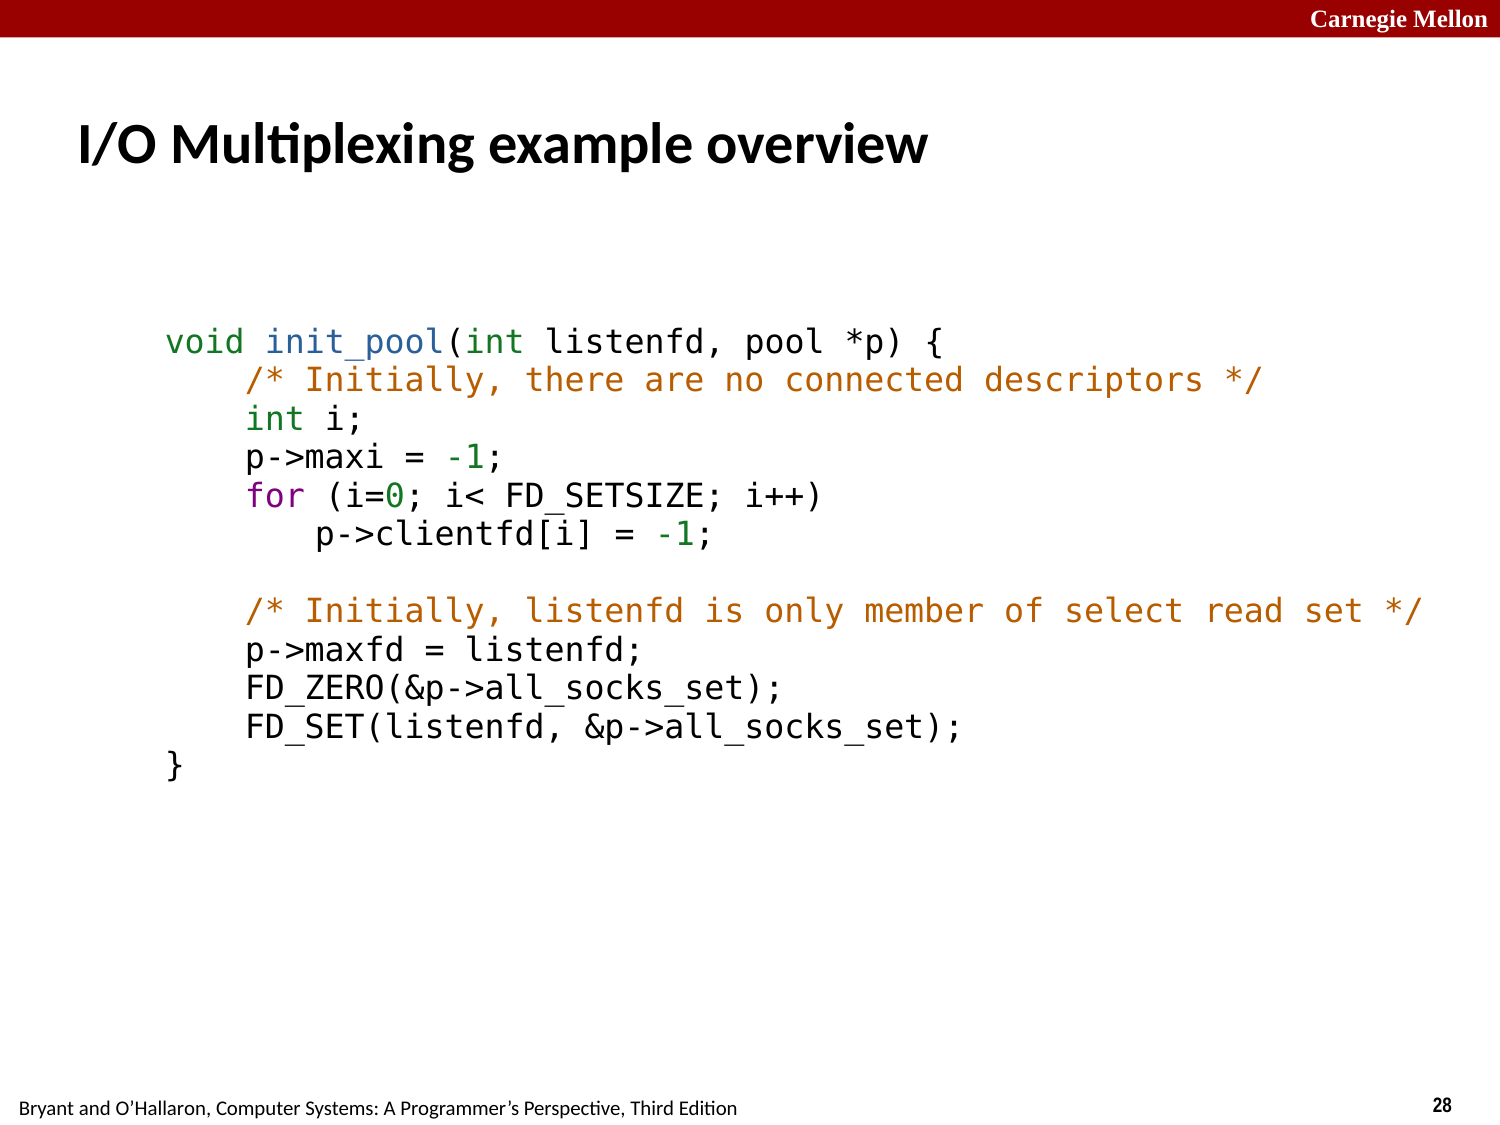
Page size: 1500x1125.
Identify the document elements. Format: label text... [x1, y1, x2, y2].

title I/O Multiplexing example overview [62, 93, 1337, 188]
text_box void init_pool(int listenfd, pool *p) { /* Initially, there are no connected descriptors */ int i; p->maxi = -1; for (i=0; i< FD_SETSIZE; i++) p->clientfd[i] = -1; /* Initially, listenfd is only member of select read set */ p->maxfd = listenfd; FD_ZERO(&p->all_socks_set); FD_SET(listenfd, &p->all_socks_set); } [150, 314, 1471, 940]
